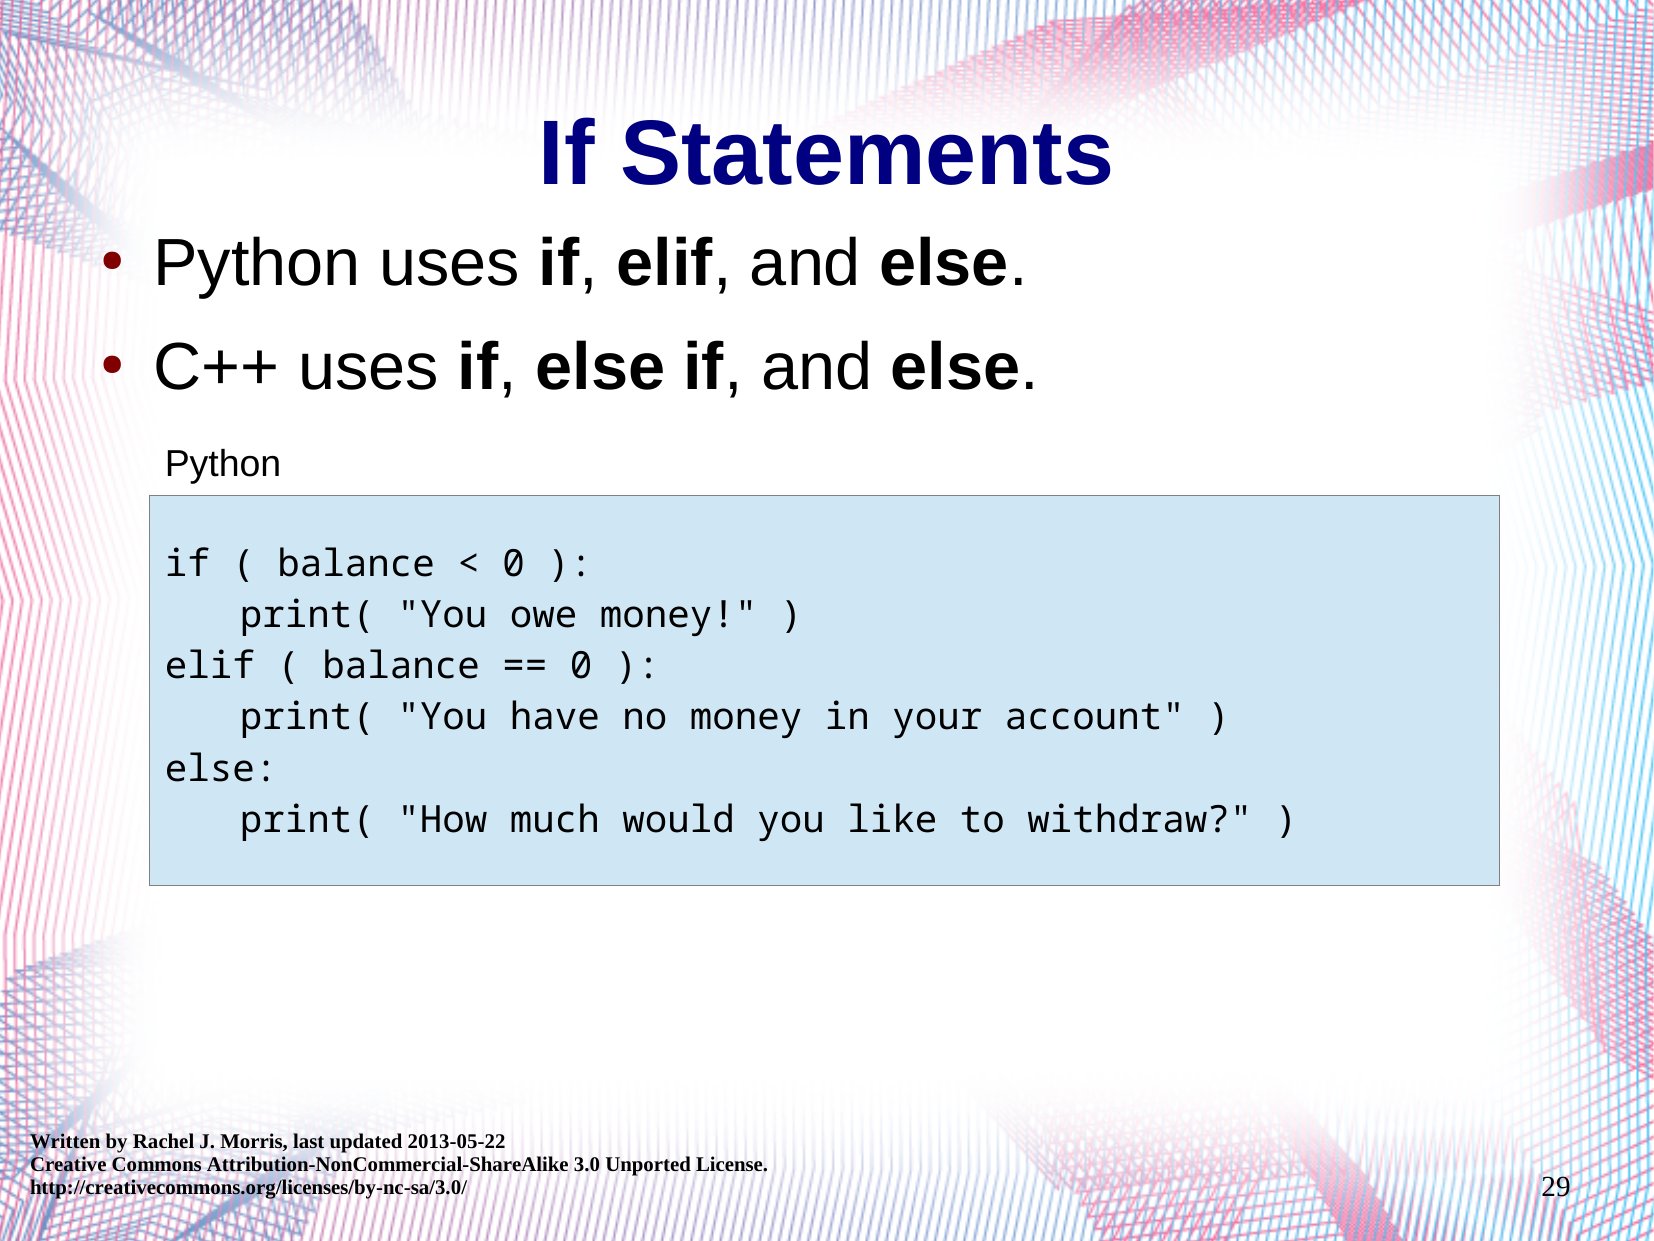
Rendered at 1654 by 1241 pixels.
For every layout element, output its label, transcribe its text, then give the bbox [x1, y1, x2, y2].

text_box if ( balance < 0 ): print( "You owe money!" ) elif ( balance == 0 ): print( "You have no money in your account" ) else: print( "How much would you like to withdraw?" ) [149, 495, 1500, 886]
picture [0, 0, 1654, 1241]
text_box Python [149, 435, 510, 492]
list Python uses if, elif, and else. C++ uses if, else if, and else. [82, 225, 1571, 405]
title If Statements [82, 49, 1571, 225]
